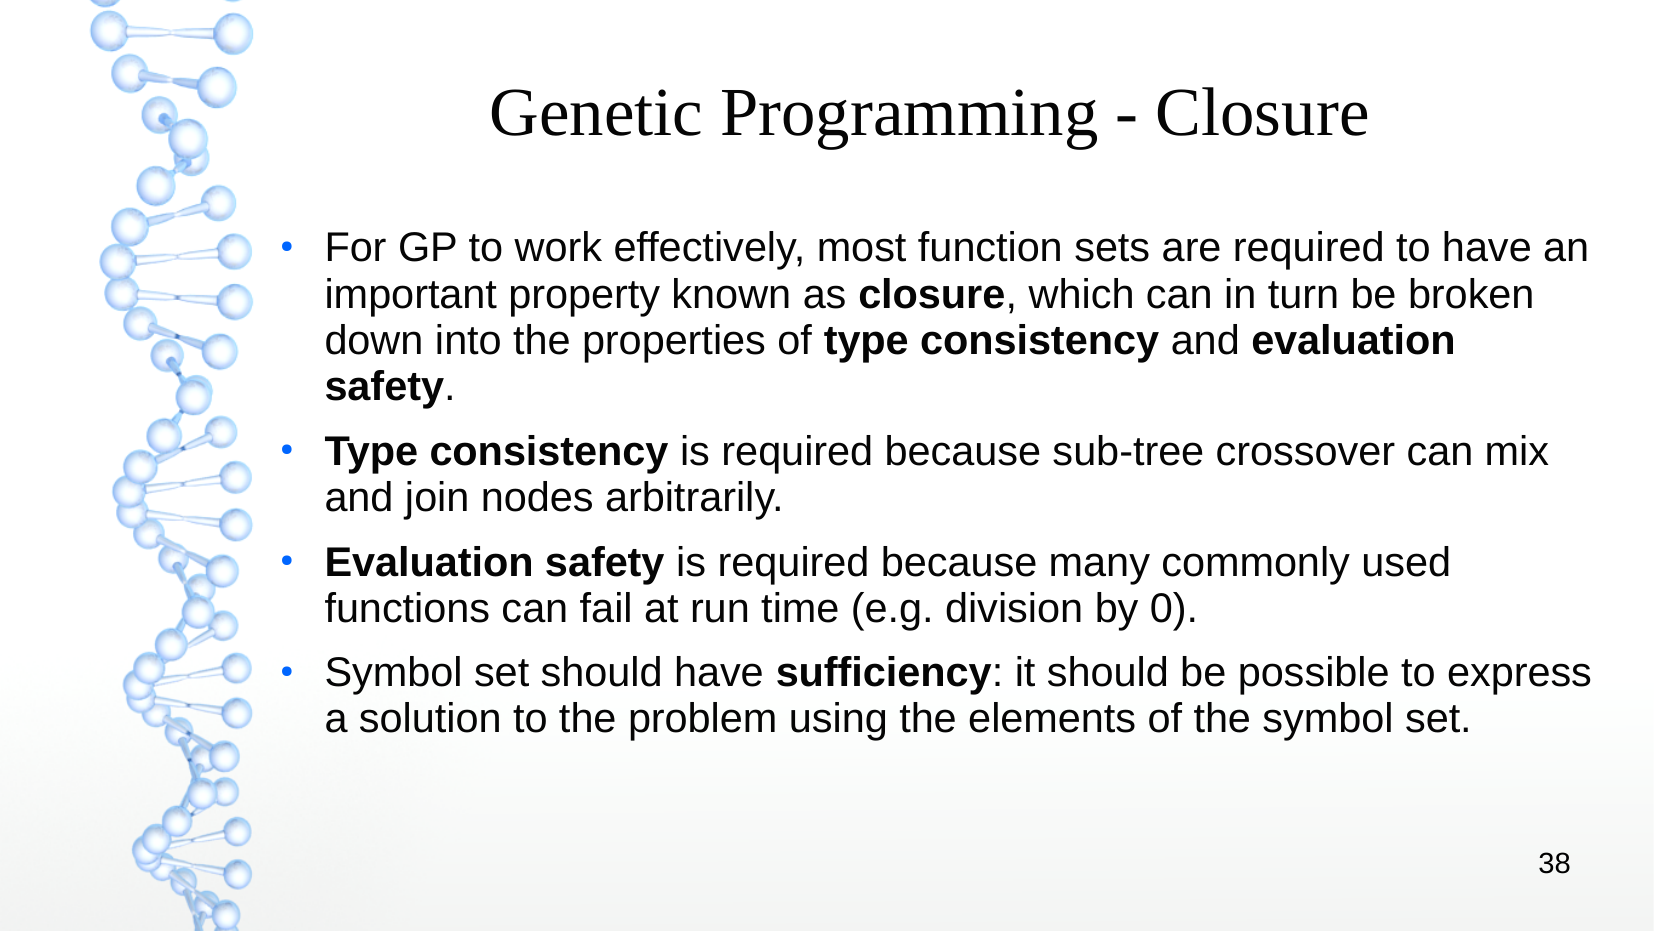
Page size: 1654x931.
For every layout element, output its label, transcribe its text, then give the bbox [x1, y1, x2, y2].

picture [0, 0, 1654, 931]
list For GP to work effectively, most function sets are required to have an important property known as closure, which can in turn be broken down into the properties of type consistency and evaluation safety. Type consistency is required because sub-tree crossover can mix and join nodes arbitrarily. Evaluation safety is required because many commonly used functions can fail at run time (e.g. division by 0). Symbol set should have sufficiency: it should be possible to express a solution to the problem using the elements of the symbol set. [265, 224, 1595, 764]
title Genetic Programming - Closure [265, 35, 1595, 189]
